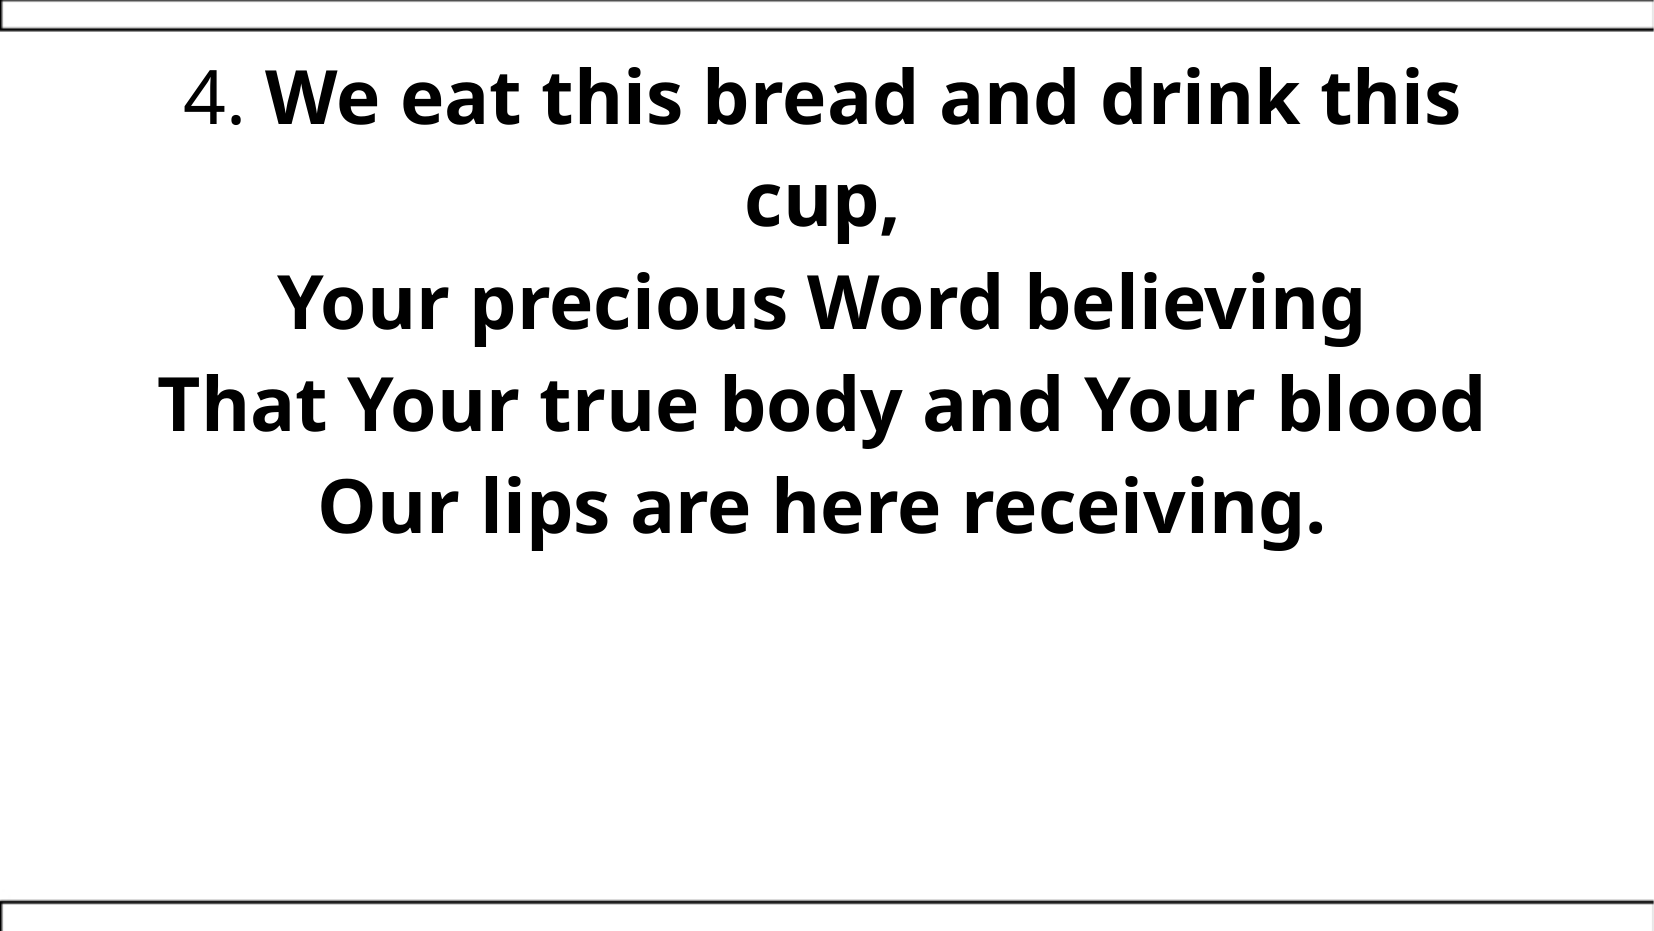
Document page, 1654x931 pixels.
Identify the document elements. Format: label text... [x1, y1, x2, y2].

picture [0, 0, 1654, 931]
text_box 4. We eat this bread and drink this cup, Your precious Word believing That Your true body and Your blood Our lips are here receiving. [95, 36, 1551, 451]
